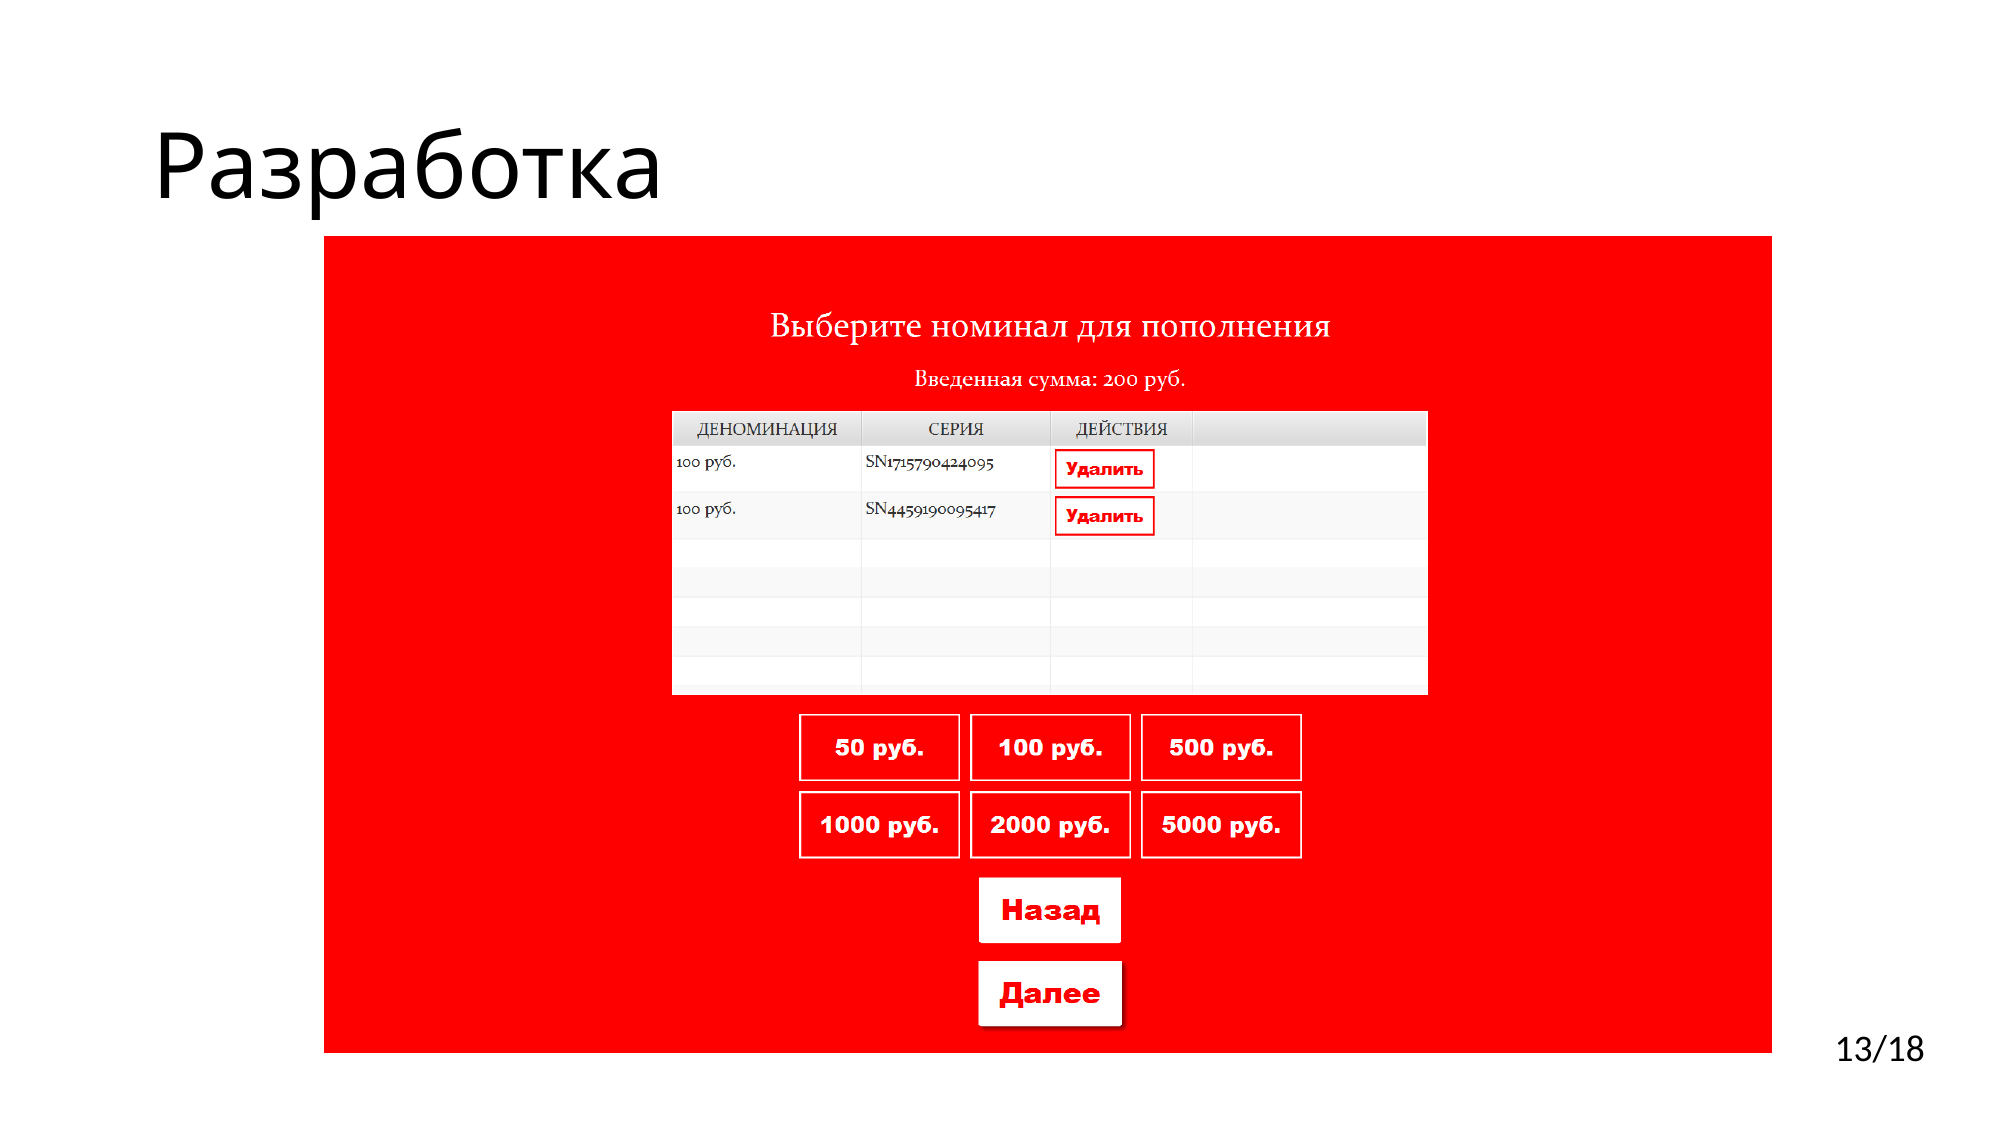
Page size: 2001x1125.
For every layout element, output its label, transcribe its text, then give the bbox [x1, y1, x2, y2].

title Разработка [137, 59, 1863, 278]
picture [324, 236, 1772, 1053]
text_box 13/18 [1811, 1016, 1940, 1077]
